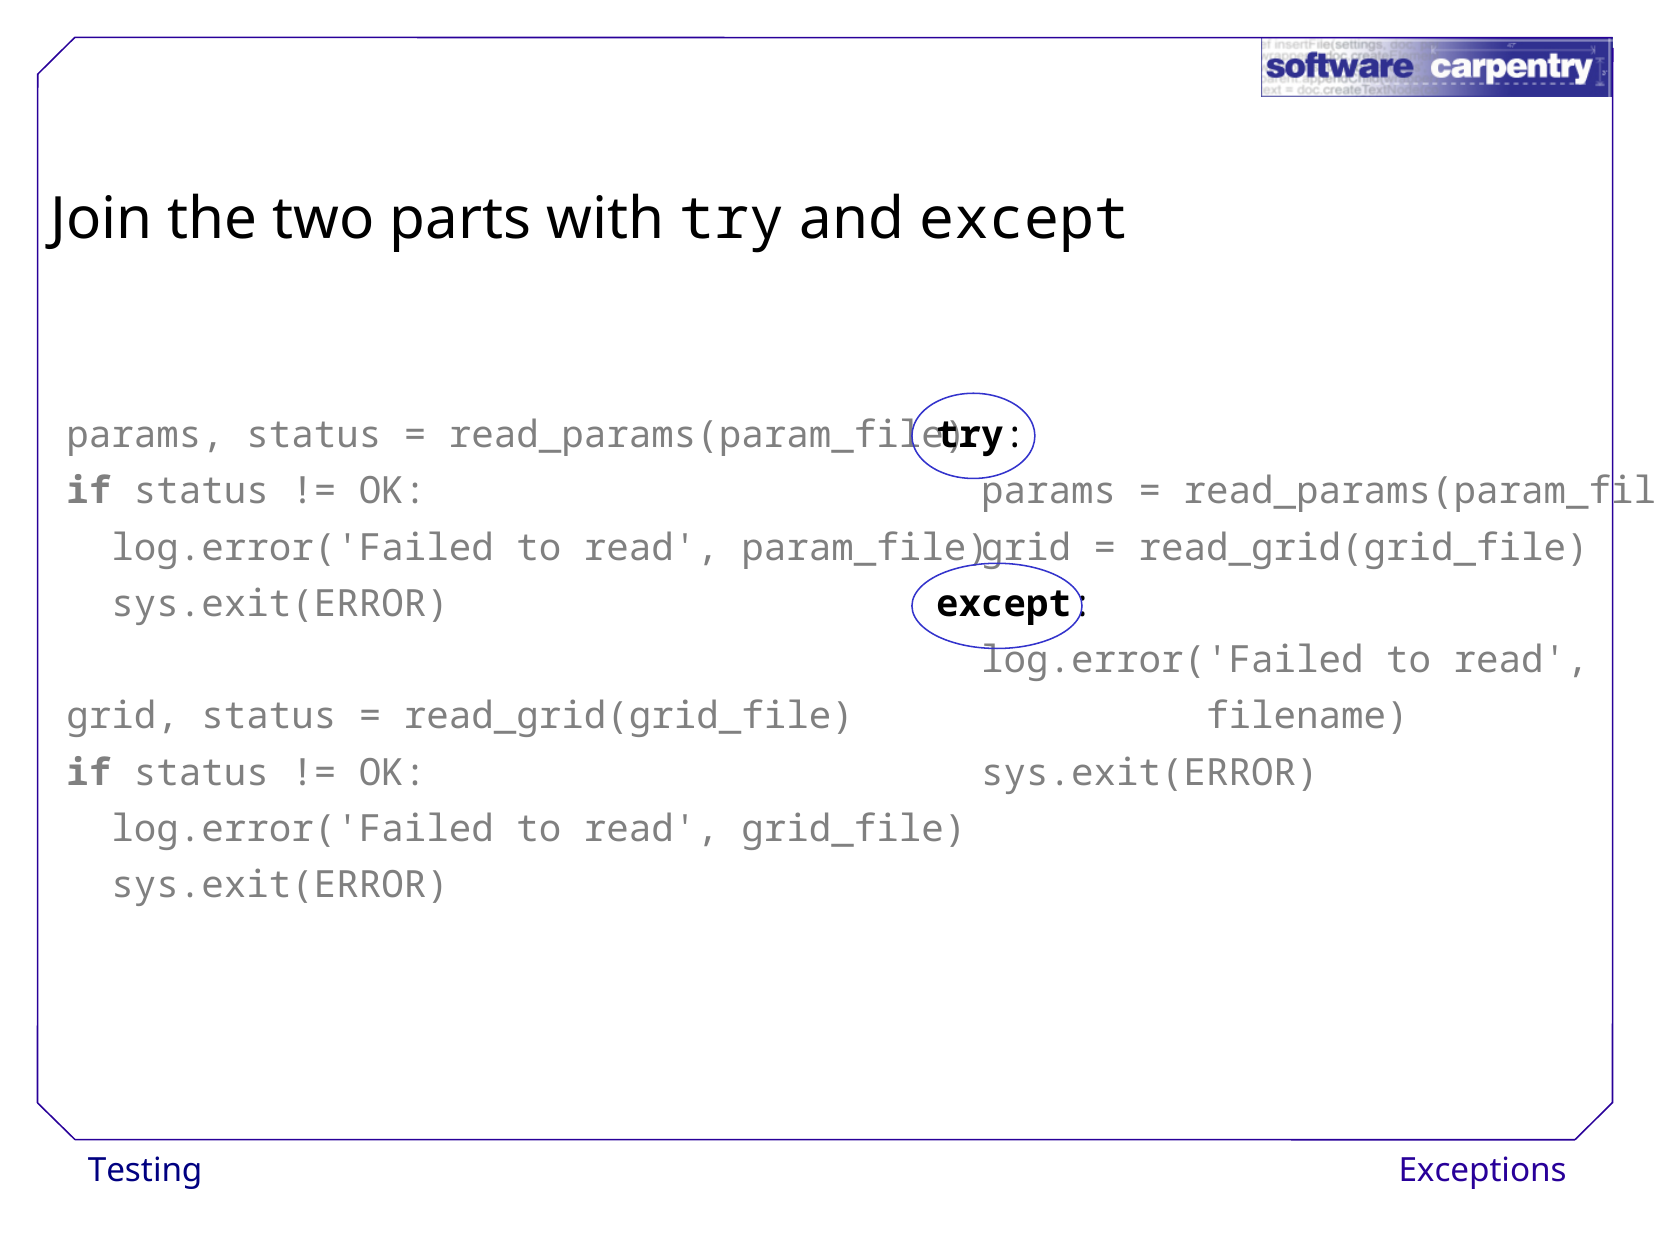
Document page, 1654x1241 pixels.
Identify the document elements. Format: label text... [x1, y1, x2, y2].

text_box try: params = read_params(param_file) grid = read_grid(grid_file) except: log.error('Failed to read', filename) sys.exit(ERROR) [921, 395, 1034, 477]
text_box try: params = read_params(param_file) grid = read_grid(grid_file) except: log.error('Failed to read', filename) sys.exit(ERROR) [921, 391, 1546, 933]
text_box params, status = read_params(param_file) if status != OK: log.error('Failed to read', param_file) sys.exit(ERROR) grid, status = read_grid(grid_file) if status != OK: log.error('Failed to read', grid_file) sys.exit(ERROR) [51, 391, 875, 933]
text_box Join the two parts with try and except [35, 138, 1295, 259]
picture [1261, 39, 1613, 97]
text_box try: params = read_params(param_file) grid = read_grid(grid_file) except: log.error('Failed to read', filename) sys.exit(ERROR) [921, 565, 1081, 647]
